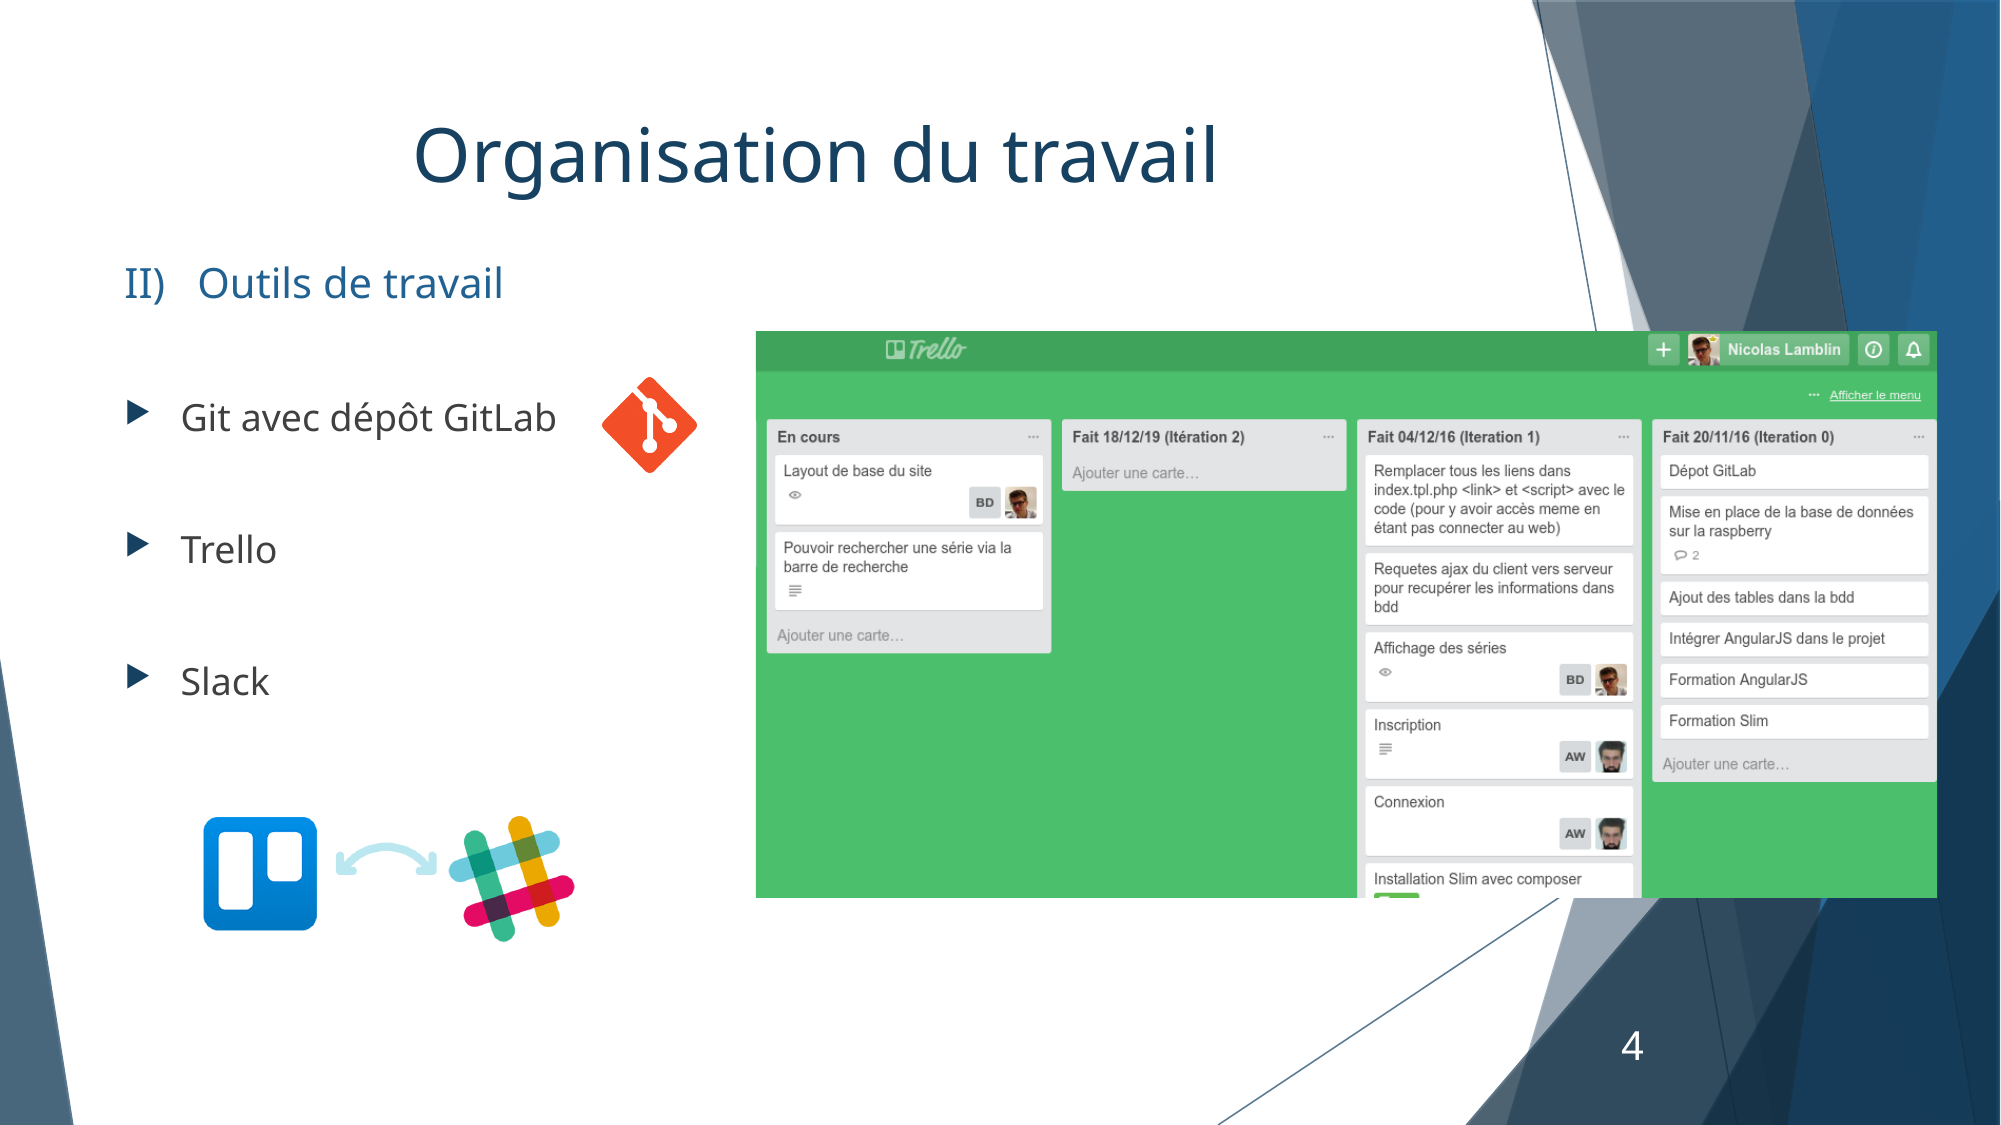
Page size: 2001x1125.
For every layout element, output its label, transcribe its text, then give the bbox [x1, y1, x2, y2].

picture [181, 791, 591, 945]
list II) Outils de travail Git avec dépôt GitLab Trello Slack [109, 118, 1520, 1018]
text_box 4 [1606, 1015, 1689, 1078]
picture [602, 377, 697, 473]
picture [755, 331, 1938, 898]
title Organisation du travail [111, 100, 1522, 223]
